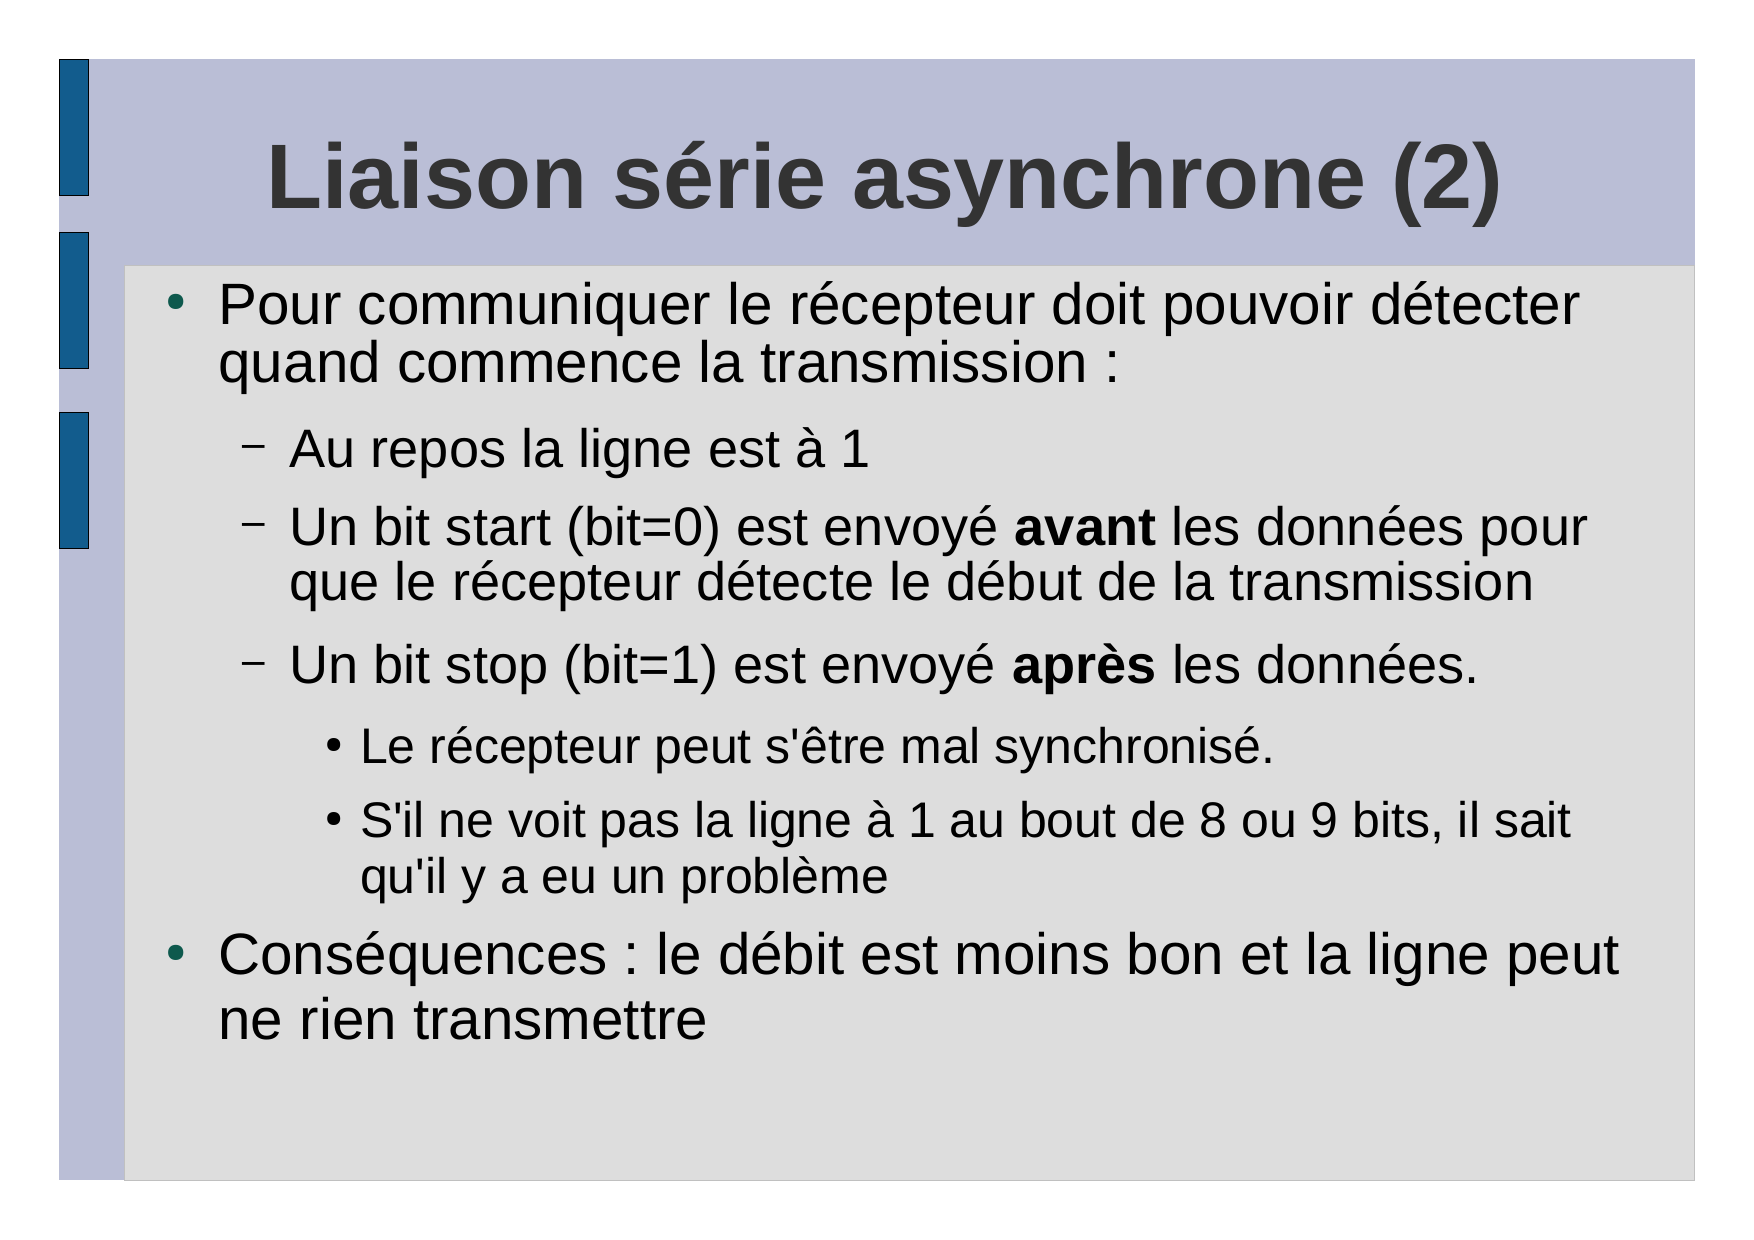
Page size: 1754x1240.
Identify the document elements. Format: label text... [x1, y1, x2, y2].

title Liaison série asynchrone (2) [118, 88, 1654, 266]
list Pour communiquer le récepteur doit pouvoir détecter quand commence la transmission : Au repos la ligne est à 1 Un bit start (bit=0) est envoyé avant les données pour que le récepteur détecte le début de la transmission Un bit stop (bit=1) est envoyé après les données. Le récepteur peut s'être mal synchronisé. S'il ne voit pas la ligne à 1 au bout de 8 ou 9 bits, il sait qu'il y a eu un problème Conséquences : le débit est moins bon et la ligne peut ne rien transmettre [147, 277, 1625, 1075]
